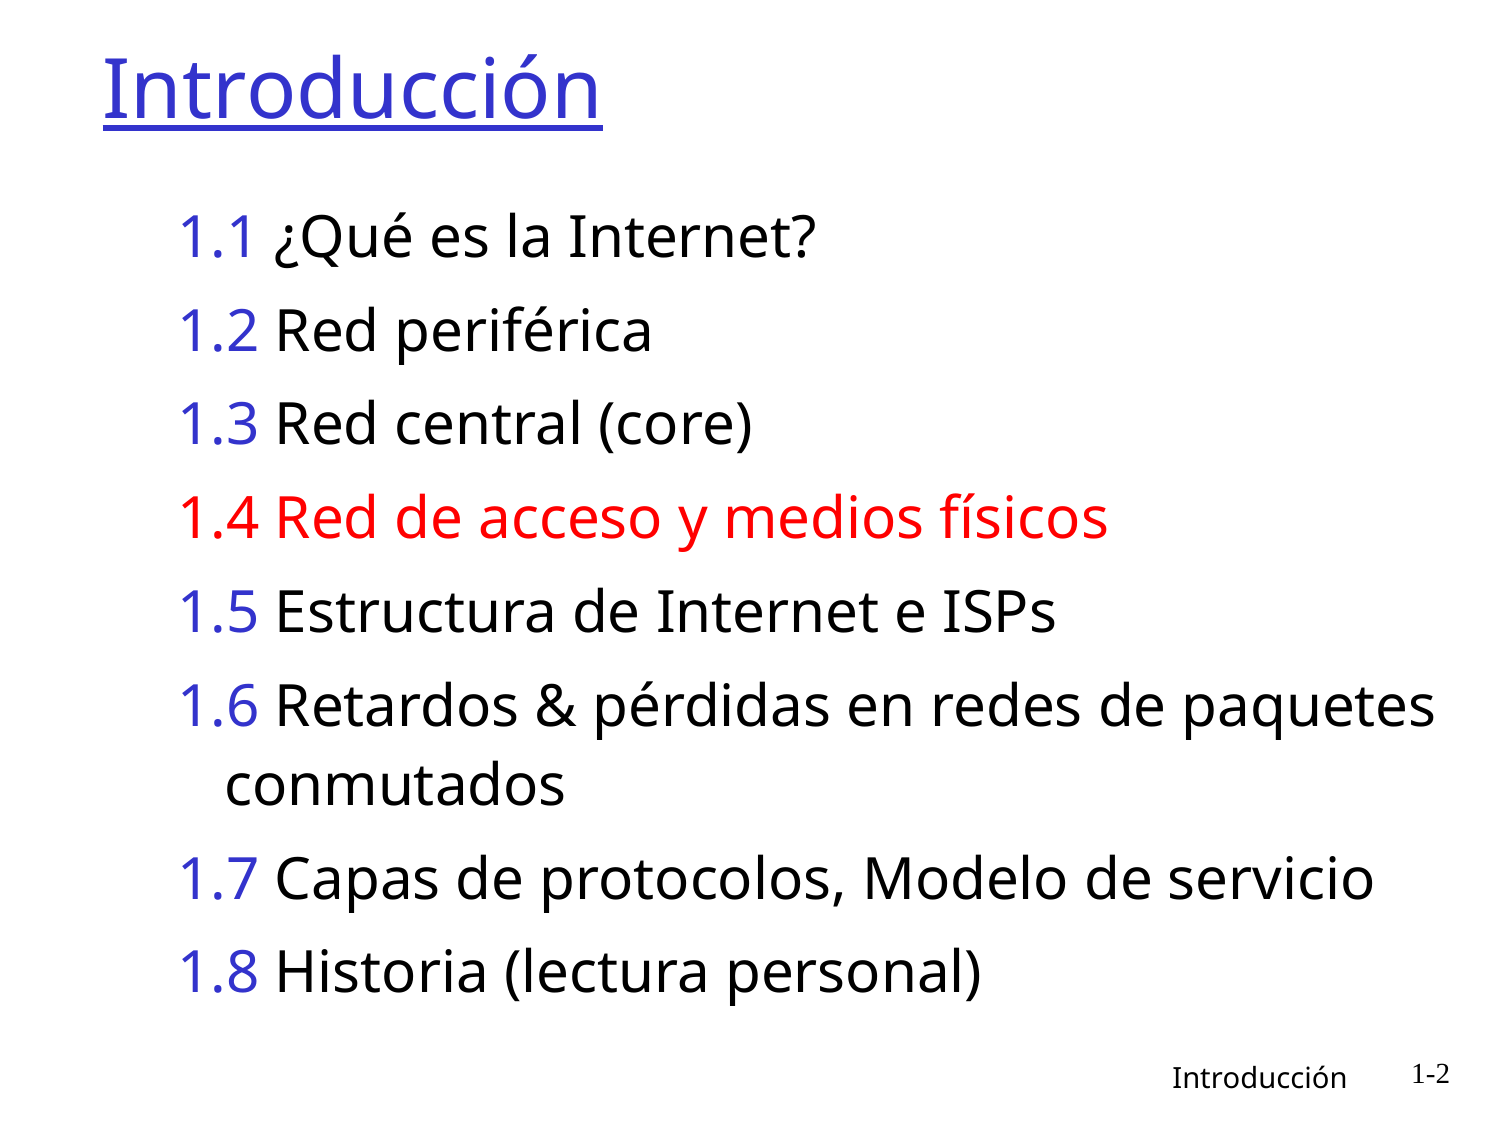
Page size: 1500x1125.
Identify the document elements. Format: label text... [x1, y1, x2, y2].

list 1.1 ¿Qué es la Internet? 1.2 Red periférica 1.3 Red central (core) 1.4 Red de acceso y medios físicos 1.5 Estructura de Internet e ISPs 1.6 Retardos & pérdidas en redes de paquetes conmutados 1.7 Capas de protocolos, Modelo de servicio 1.8 Historia (lectura personal) [87, 187, 1463, 1021]
title Introducción [87, 23, 1463, 150]
